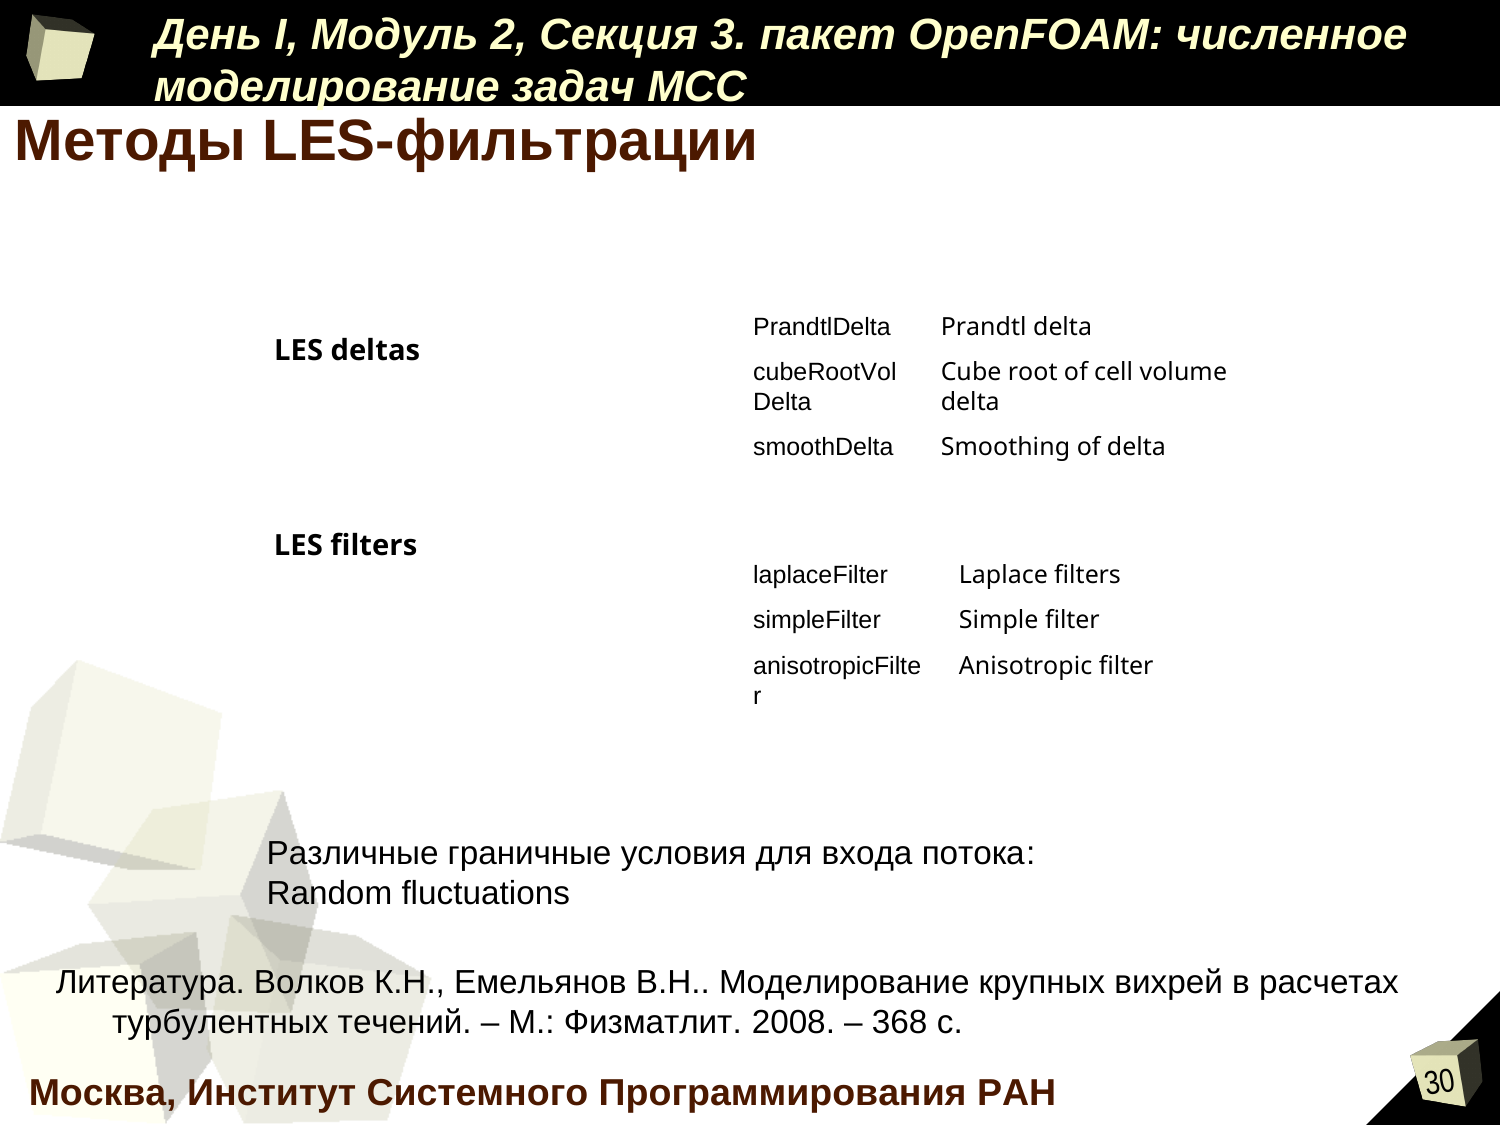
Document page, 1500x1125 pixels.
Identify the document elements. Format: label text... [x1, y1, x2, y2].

table_cell anisotropicFilter [738, 642, 944, 717]
text_box LES filters [259, 518, 433, 605]
text_box LES deltas [259, 323, 436, 409]
table_cell simpleFilter [738, 596, 944, 642]
table_cell Smoothing of delta [926, 423, 1247, 469]
text_box Методы LES-фильтрации [0, 94, 1500, 180]
table_header Laplace filters [944, 551, 1178, 596]
table_header Prandtl delta [926, 303, 1247, 348]
text_box Литература. Волков К.Н., Емельянов В.Н.. Моделирование крупных вихрей в расчетах турбулентных течений. – М.: Физматлит. 2008. – 368 с. [41, 952, 1439, 1048]
table_cell Anisotropic filter [944, 642, 1178, 717]
table_cell Cube root of cell volume delta [926, 348, 1247, 423]
table_cell [738, 717, 944, 802]
table_cell [944, 717, 1178, 802]
table_header PrandtlDelta [738, 303, 926, 348]
picture [0, 659, 433, 1125]
table_cell Simple filter [944, 596, 1178, 642]
text_box Различные граничные условия для входа потока: Random fluctuations [251, 823, 1051, 919]
table_header laplaceFilter [738, 551, 944, 596]
table_cell smoothDelta [738, 423, 926, 469]
picture [423, 1088, 433, 1102]
table_cell cubeRootVolDelta [738, 348, 926, 423]
